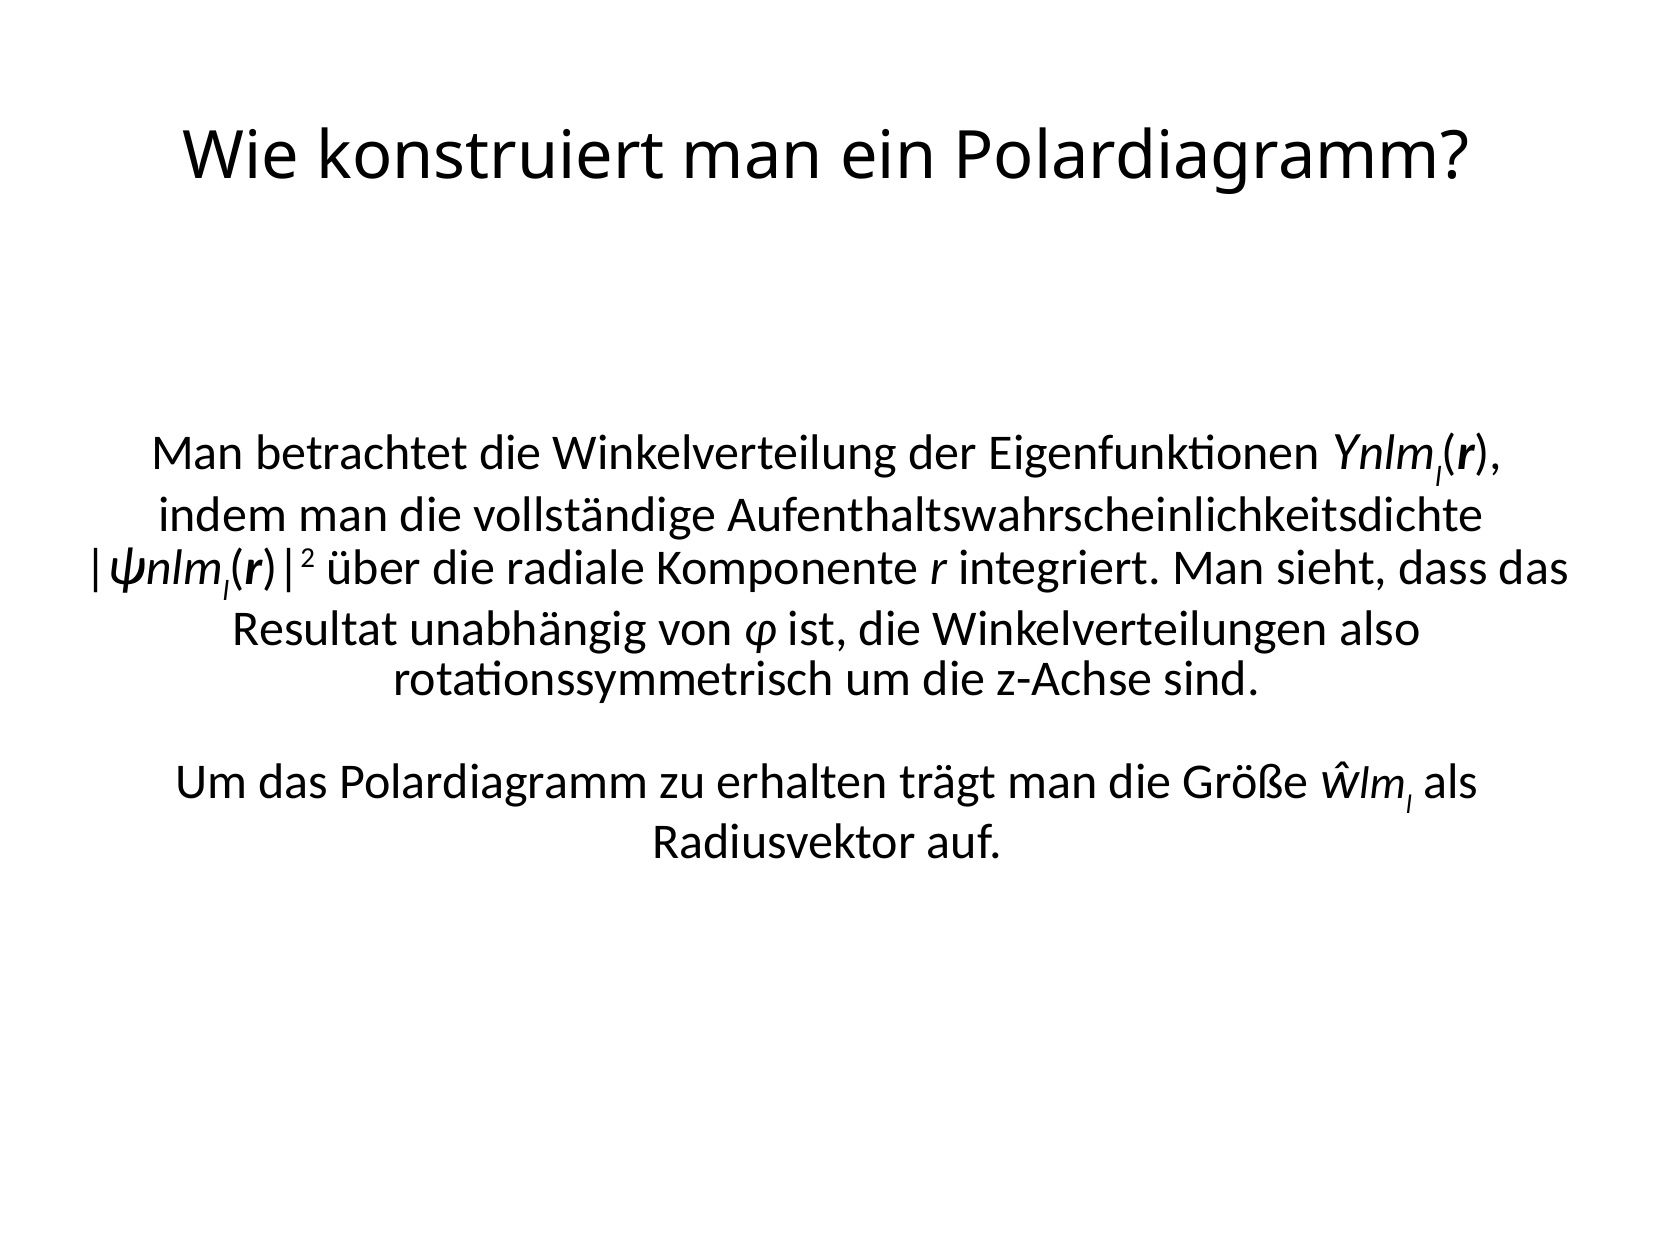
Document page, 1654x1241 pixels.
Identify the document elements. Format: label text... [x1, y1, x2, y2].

subtitle Man betrachtet die Winkelverteilung der Eigenfunktionen Υnlml(r), indem man die vollständige Aufenthaltswahrscheinlichkeitsdichte |ψnlml(r)|2 über die radiale Komponente r integriert. Man sieht, dass das Resultat unabhängig von φ ist, die Winkelverteilungen also rotationssymmetrisch um die z-Achse sind. Um das Polardiagramm zu erhalten trägt man die Größe ŵlml als Radiusvektor auf. [82, 290, 1571, 1010]
title Wie konstruiert man ein Polardiagramm? [82, 49, 1571, 257]
